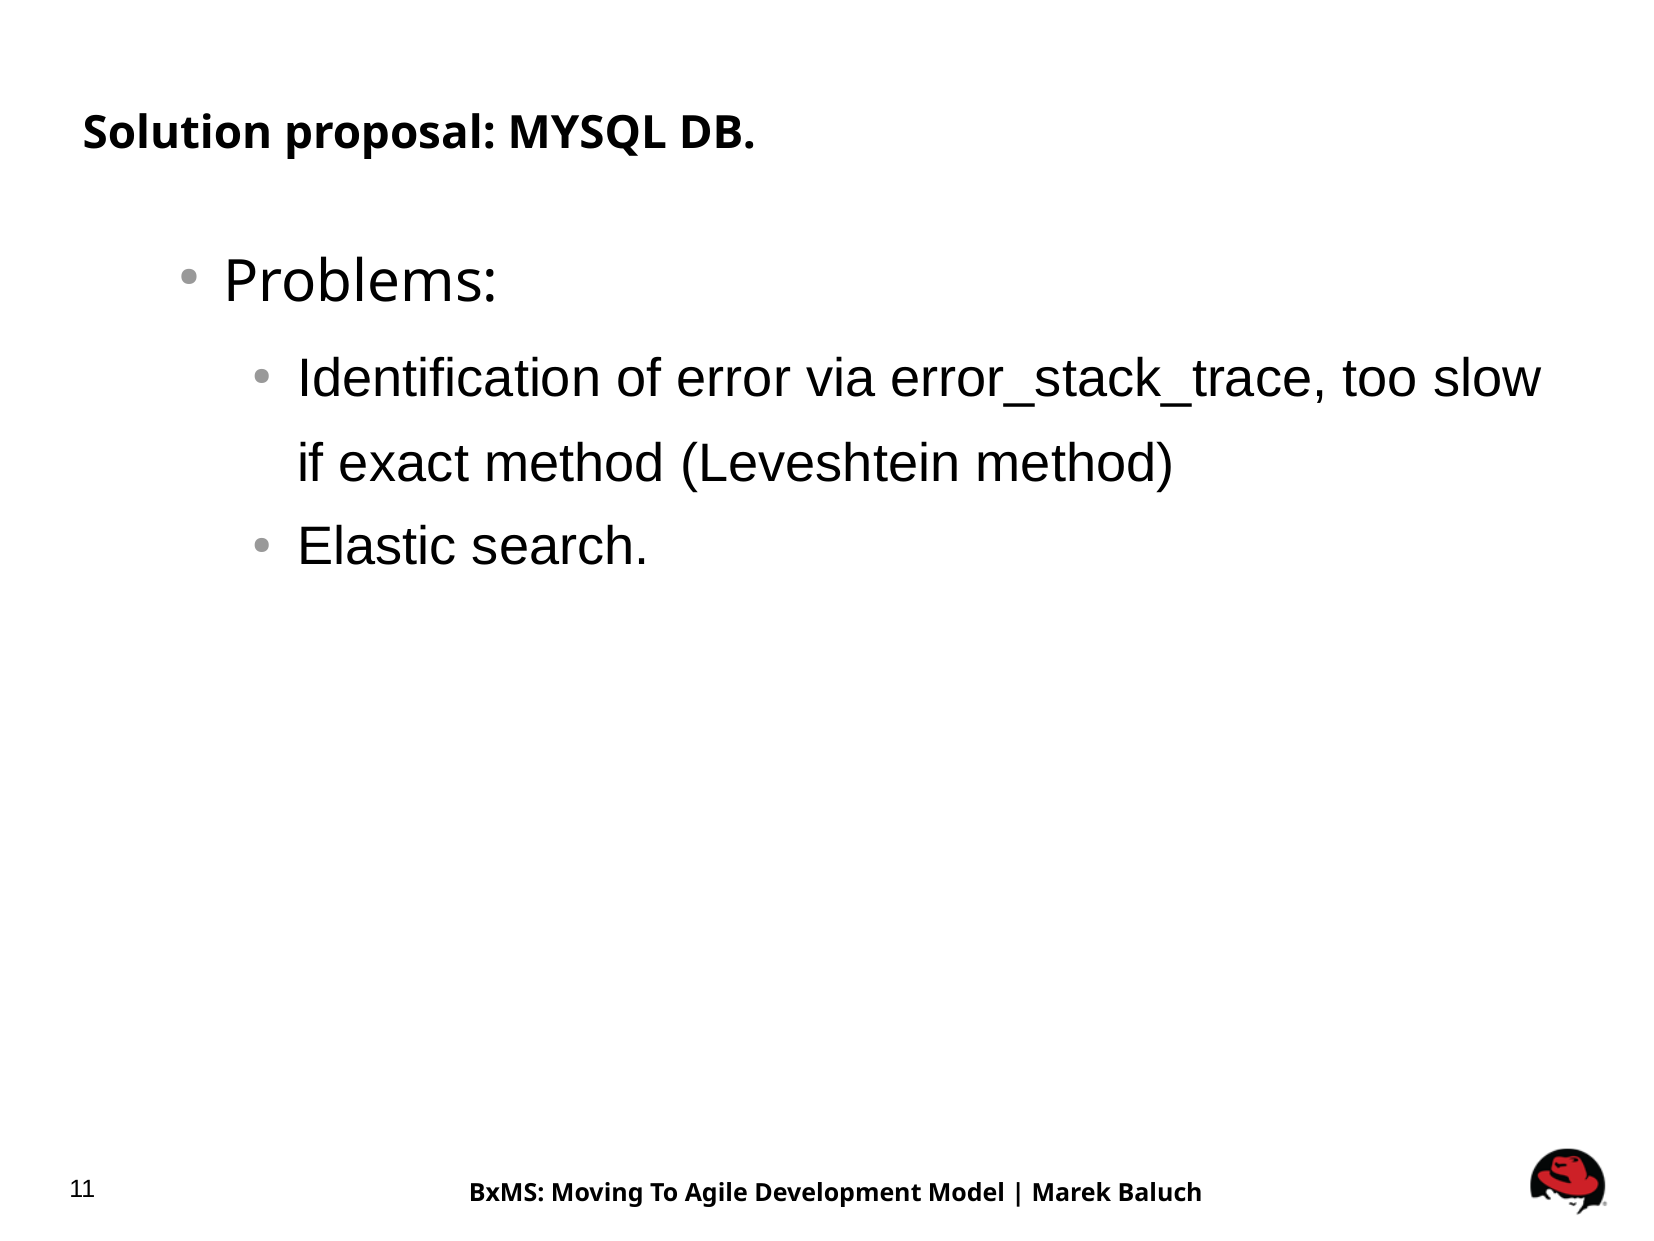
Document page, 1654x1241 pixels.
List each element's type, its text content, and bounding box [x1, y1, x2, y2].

title Solution proposal: MYSQL DB. [82, 37, 1571, 226]
picture [1529, 1146, 1613, 1224]
list Problems: Identification of error via error_stack_trace, too slow if exact method (Leveshtein method) Elastic search. [86, 238, 1576, 1129]
